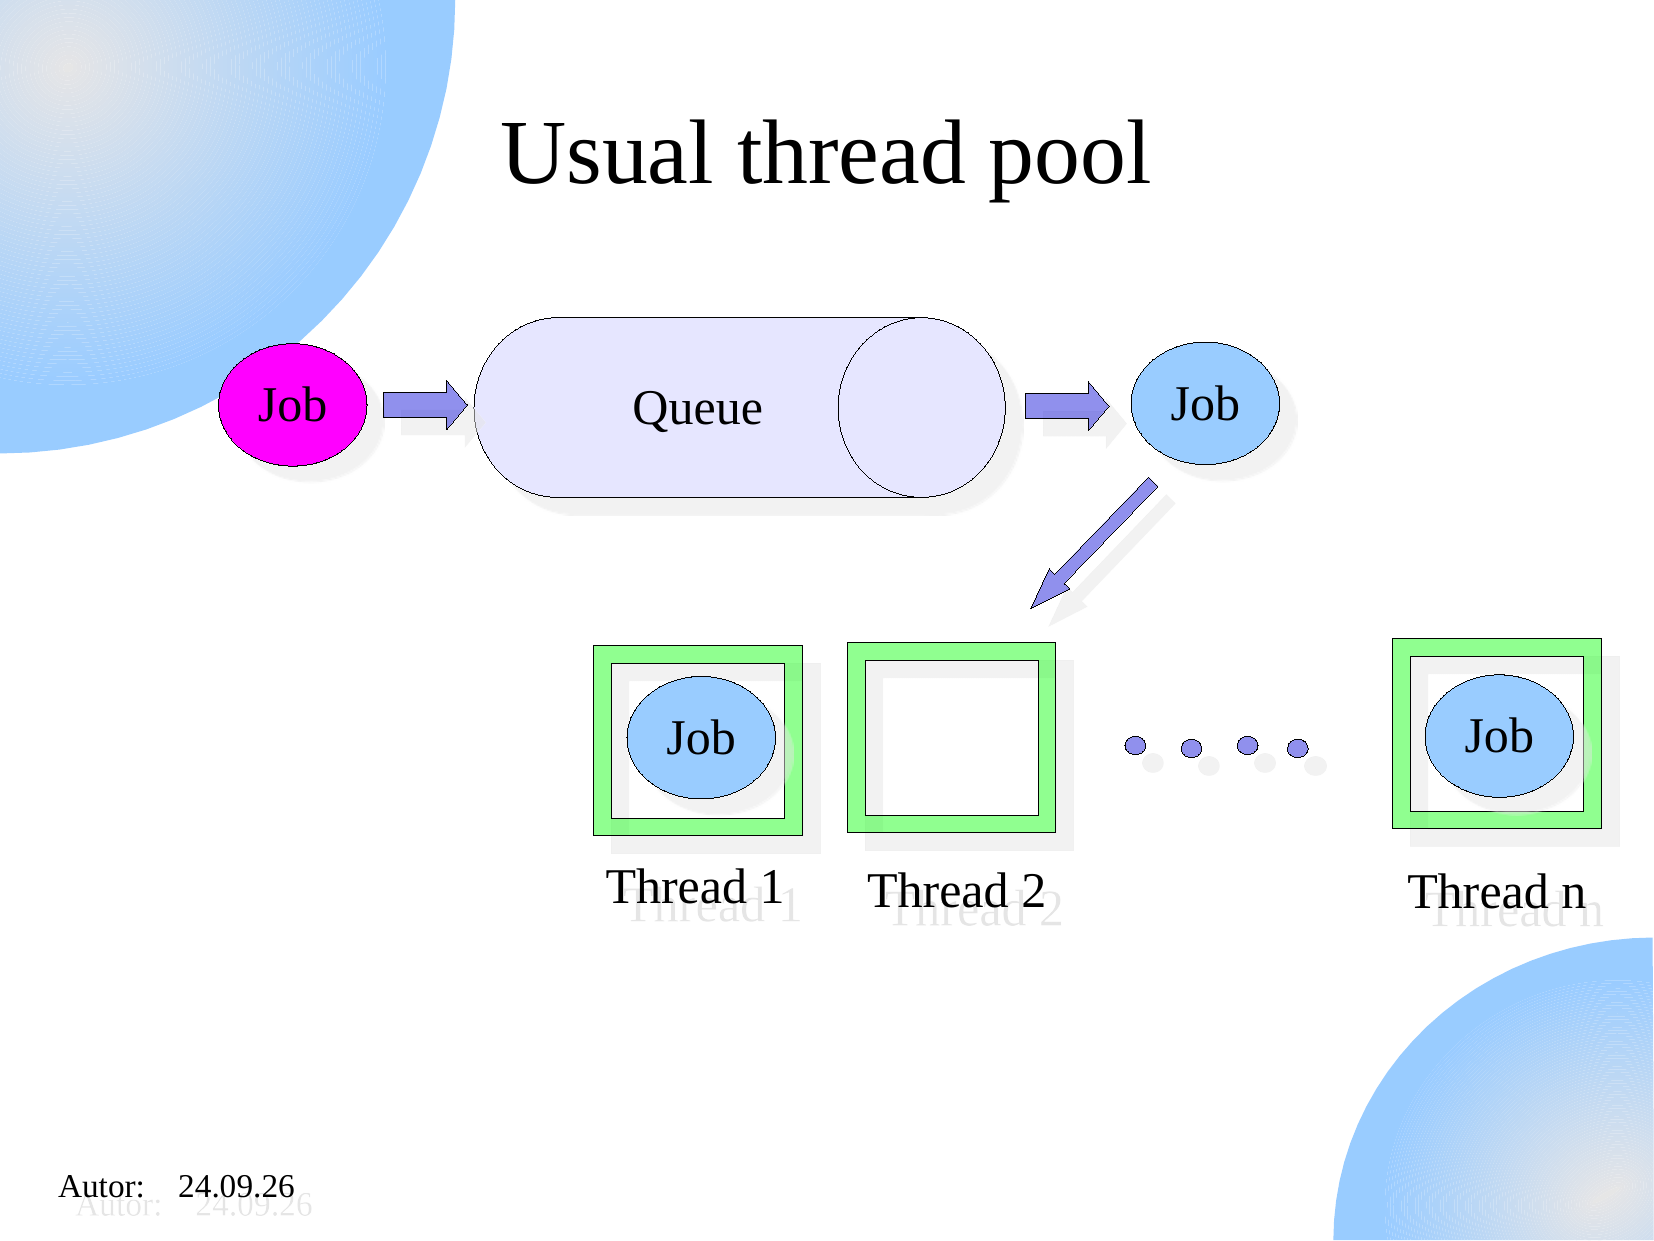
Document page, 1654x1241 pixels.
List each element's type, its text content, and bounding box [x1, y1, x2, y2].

text_box Thread 2 [860, 868, 1054, 913]
text_box Job [1131, 342, 1280, 465]
text_box [1025, 381, 1110, 431]
text_box [1287, 739, 1309, 758]
text_box Thread 1 [598, 864, 792, 909]
text_box Job [626, 676, 776, 799]
text_box [383, 380, 468, 430]
title Usual thread pool [82, 49, 1571, 257]
text_box [1181, 739, 1202, 758]
text_box [1392, 638, 1602, 829]
text_box [593, 645, 803, 836]
text_box Job [1425, 674, 1574, 798]
text_box [847, 642, 1056, 833]
text_box Job [218, 343, 368, 467]
text_box Queue [473, 317, 1006, 498]
text_box [1030, 477, 1158, 609]
text_box [1237, 736, 1259, 755]
text_box [1124, 736, 1146, 755]
text_box Thread n [1400, 869, 1594, 914]
